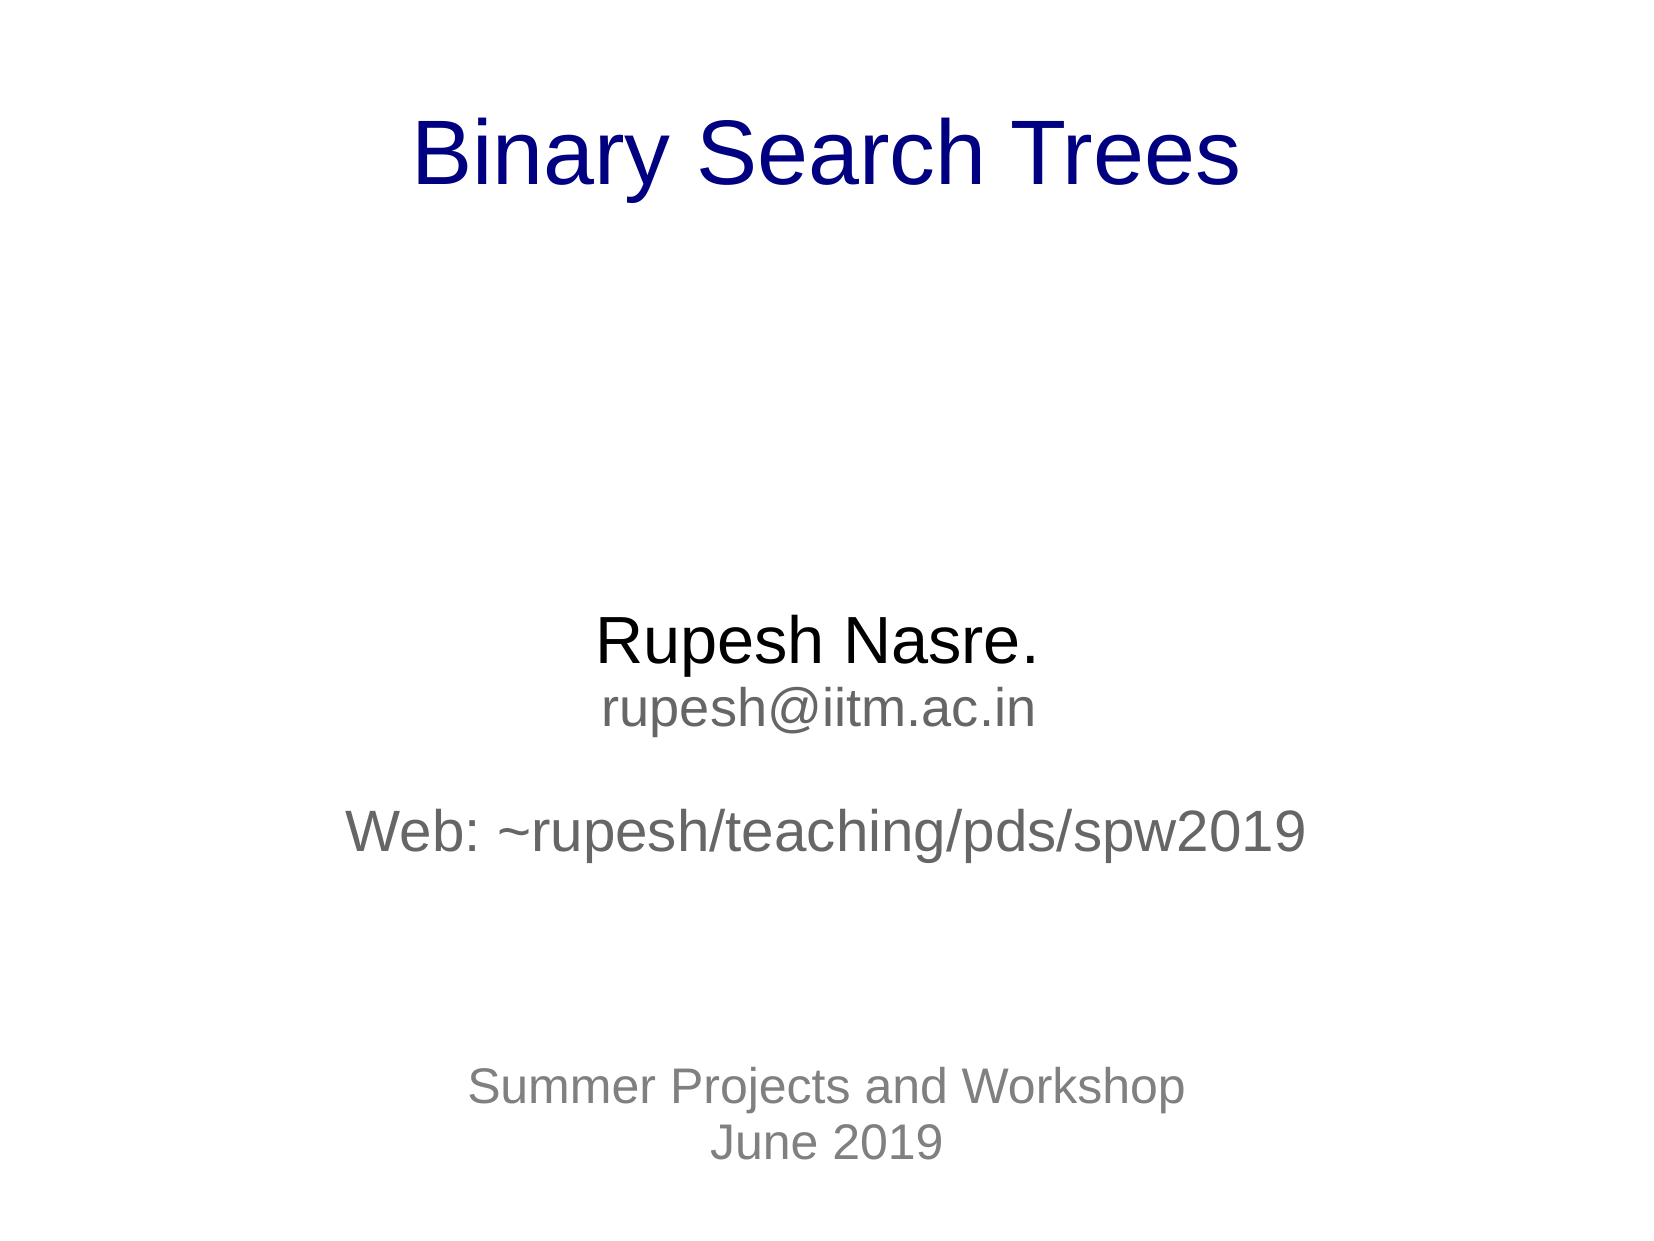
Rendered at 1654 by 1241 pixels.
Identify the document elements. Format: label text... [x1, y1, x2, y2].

title Binary Search Trees [82, 49, 1571, 228]
subtitle Rupesh Nasre. rupesh@iitm.ac.in Web: ~rupesh/teaching/pds/spw2019 Summer Projects and Workshop June 2019 [82, 228, 1571, 1171]
